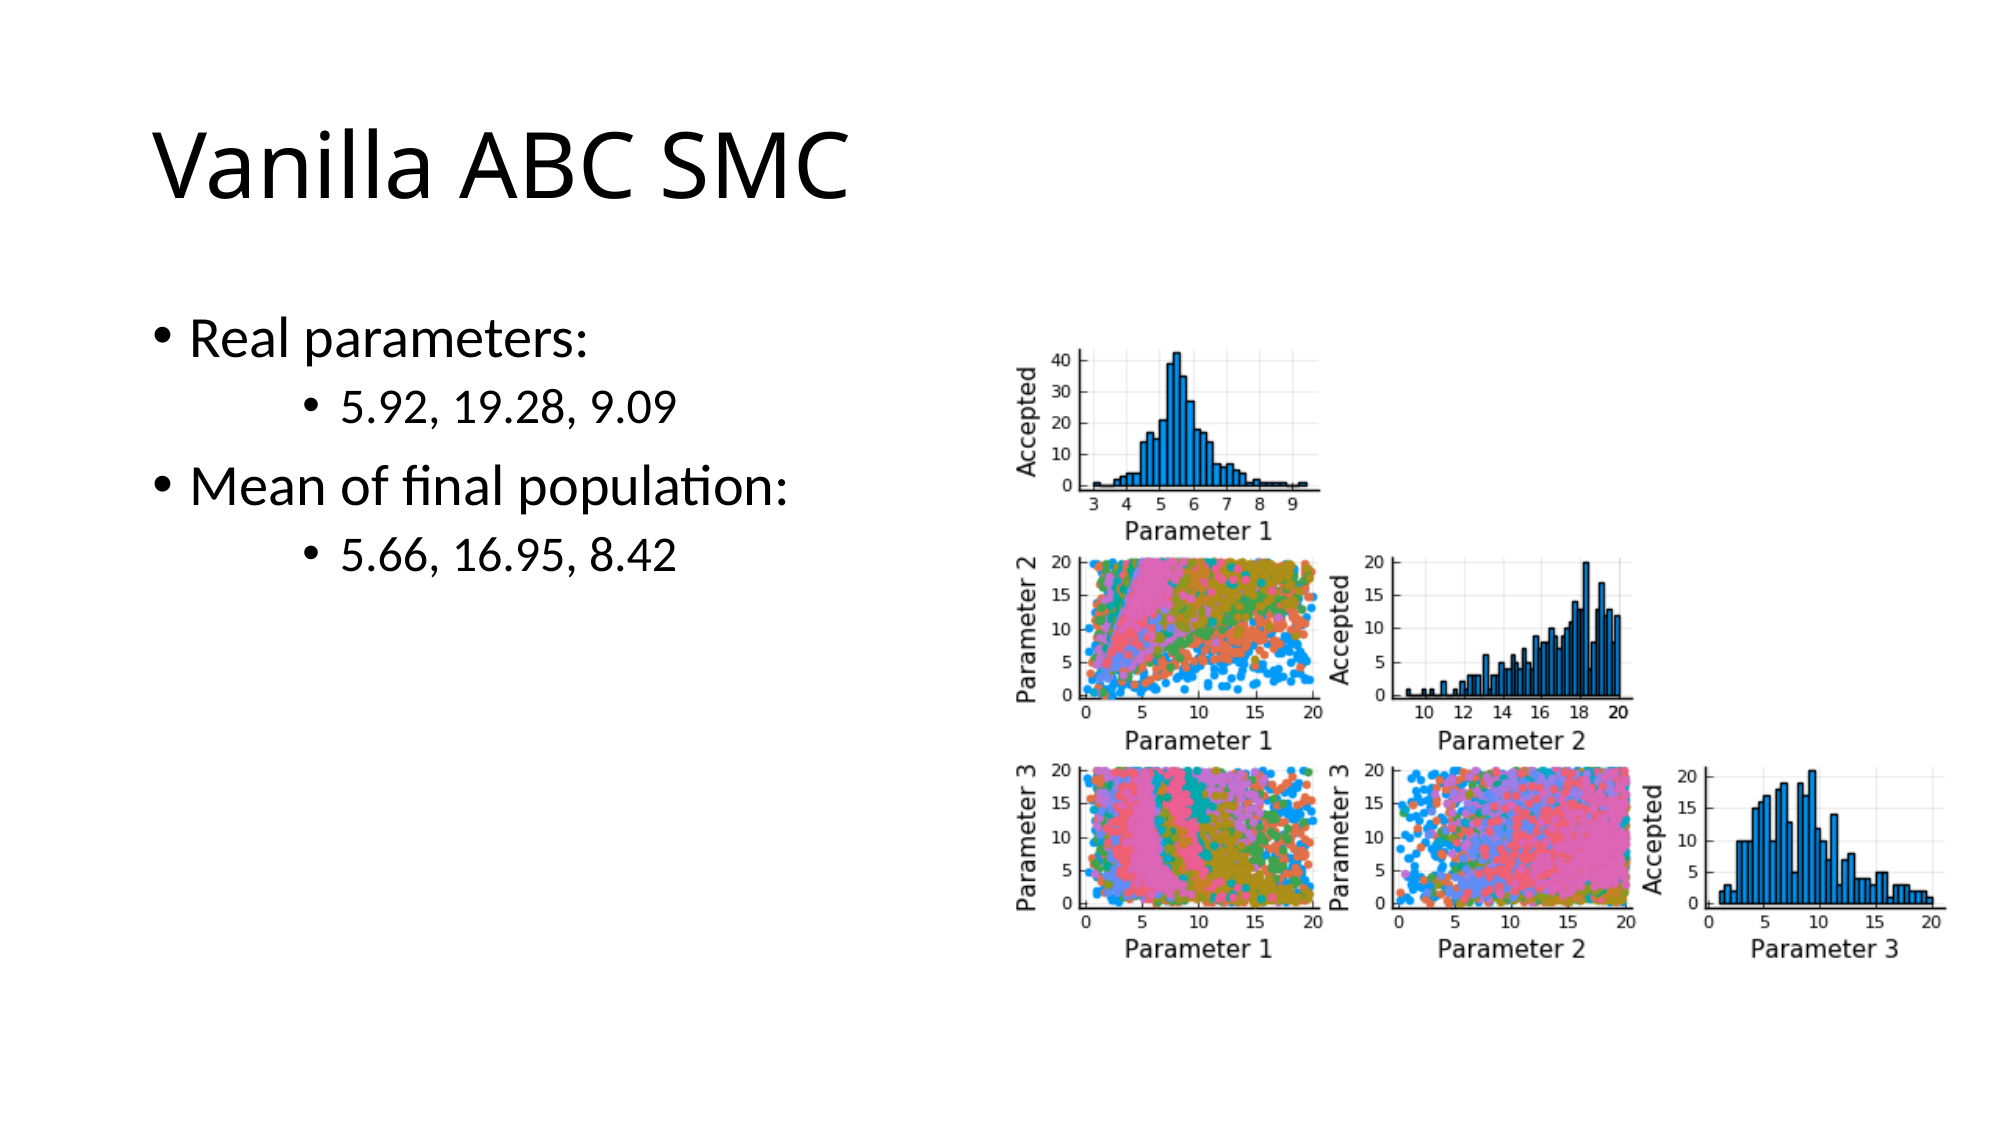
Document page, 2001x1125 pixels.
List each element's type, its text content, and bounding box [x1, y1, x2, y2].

list Real parameters: 5.92, 19.28, 9.09 Mean of final population: 5.66, 16.95, 8.42 [137, 299, 988, 1014]
title Vanilla ABC SMC [137, 59, 1863, 278]
picture [1012, 343, 1951, 969]
